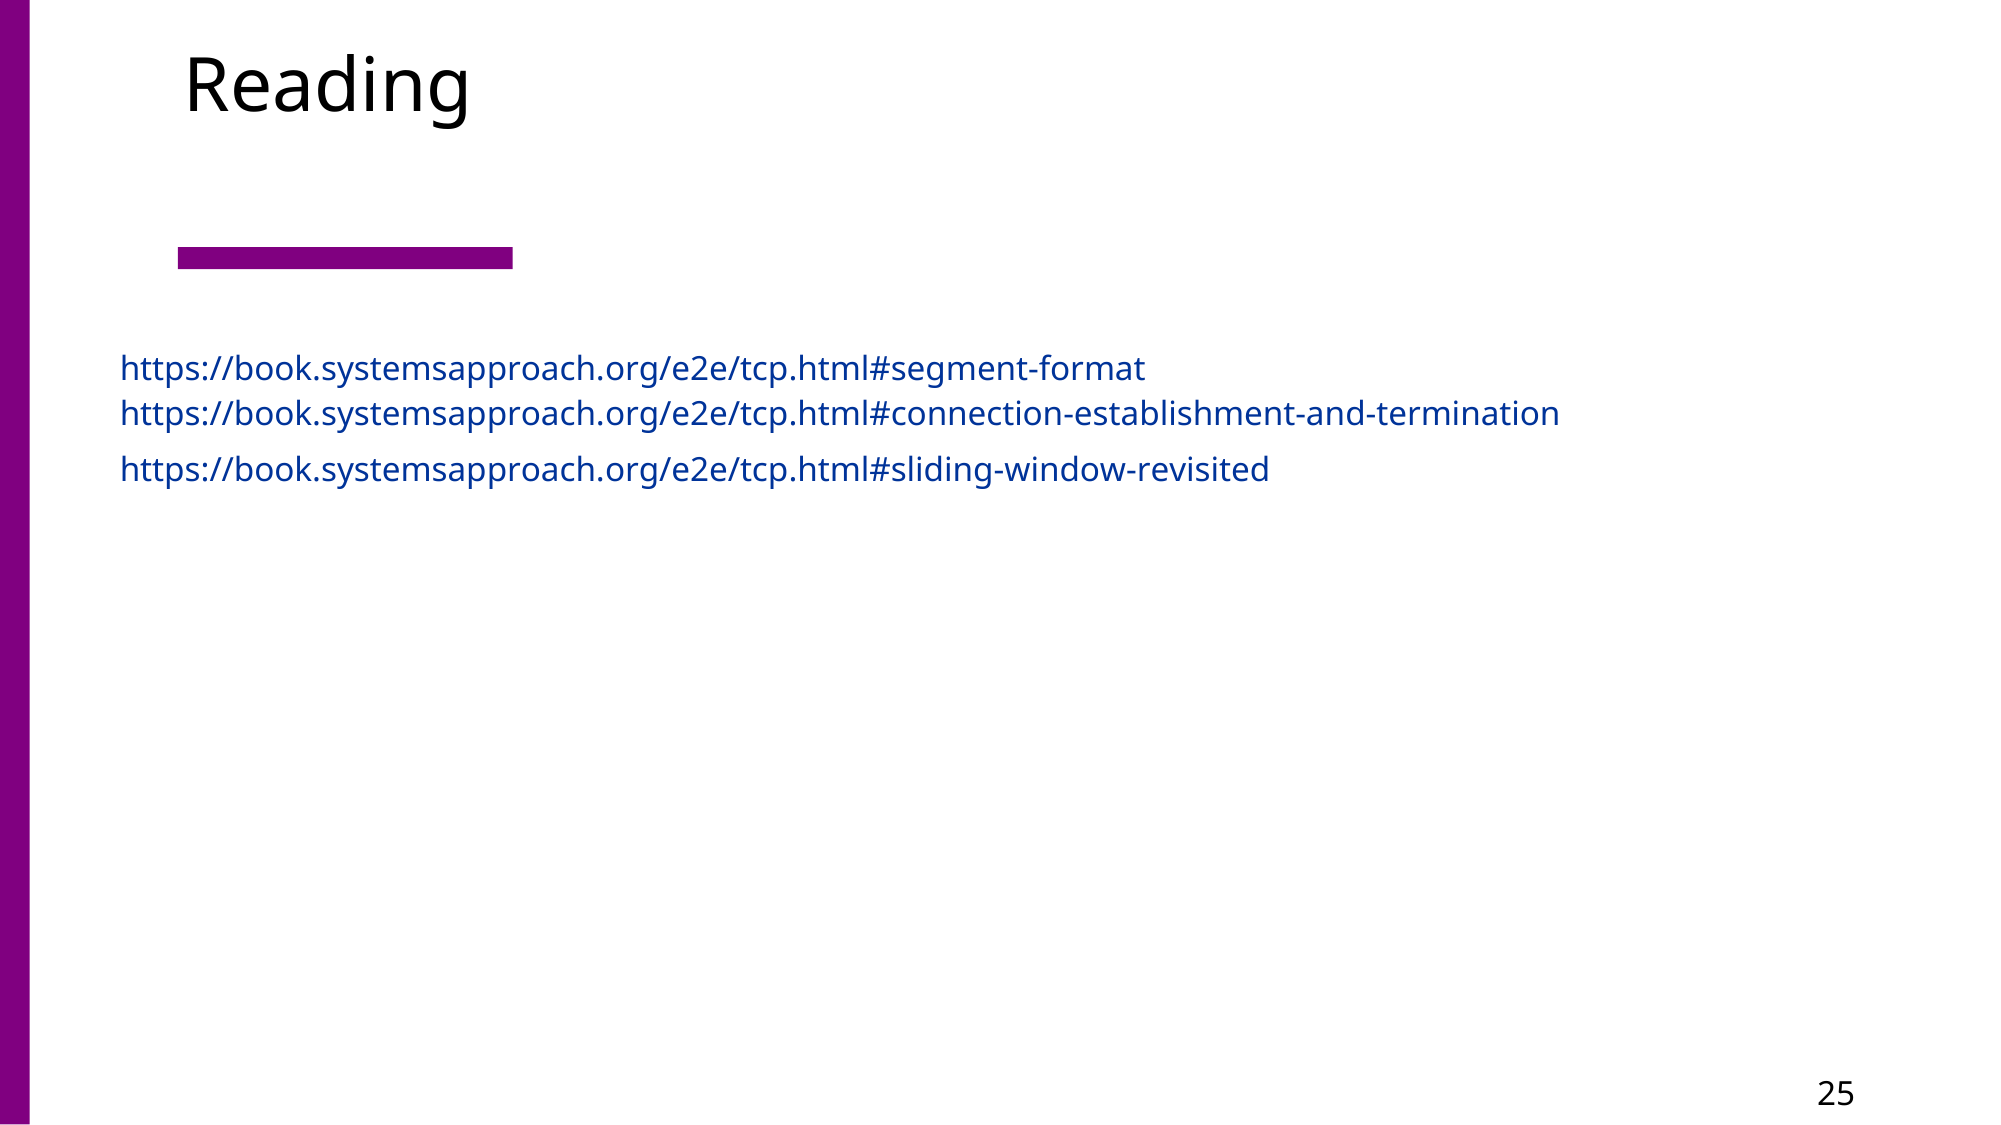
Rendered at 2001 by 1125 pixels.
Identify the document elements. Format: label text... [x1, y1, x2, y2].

title Reading [133, 28, 1946, 135]
text_box https://book.systemsapproach.org/e2e/tcp.html#segment-format https://book.systemsapproach.org/e2e/tcp.html#connection-establishment-and-termination https://book.systemsapproach.org/e2e/tcp.html#sliding-window-revisited [105, 339, 1666, 496]
